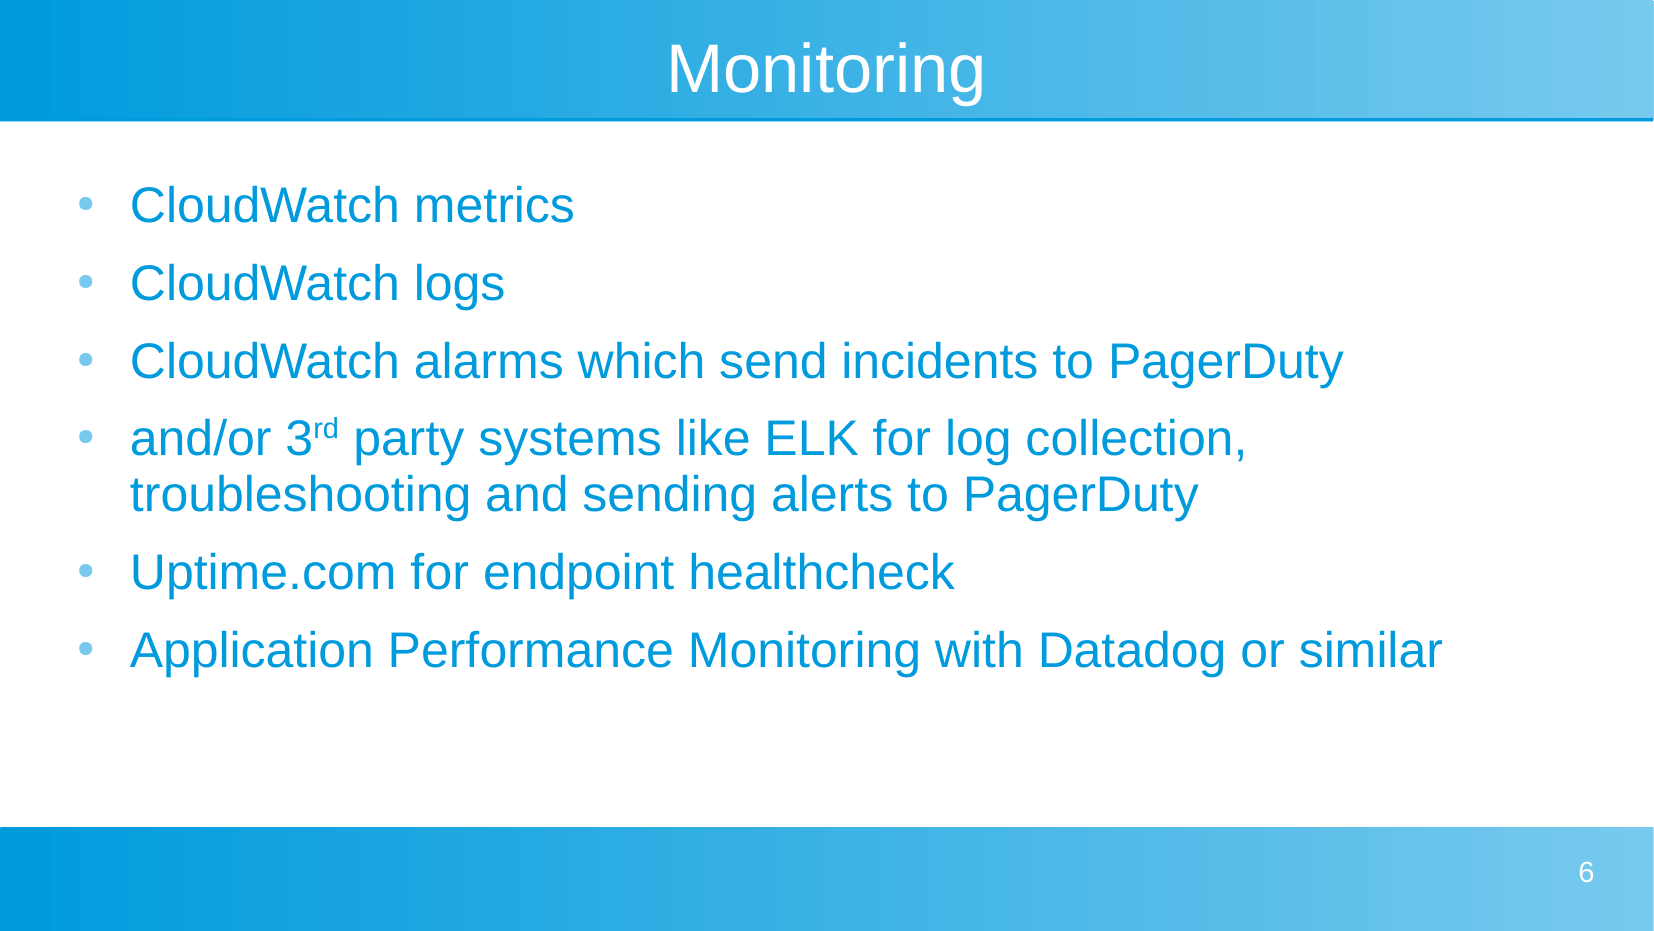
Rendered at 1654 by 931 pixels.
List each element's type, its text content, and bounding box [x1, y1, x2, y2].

title Monitoring [59, 29, 1595, 108]
list CloudWatch metrics CloudWatch logs CloudWatch alarms which send incidents to PagerDuty and/or 3rd party systems like ELK for log collection, troubleshooting and sending alerts to PagerDuty Uptime.com for endpoint healthcheck Application Performance Monitoring with Datadog or similar [59, 177, 1595, 768]
